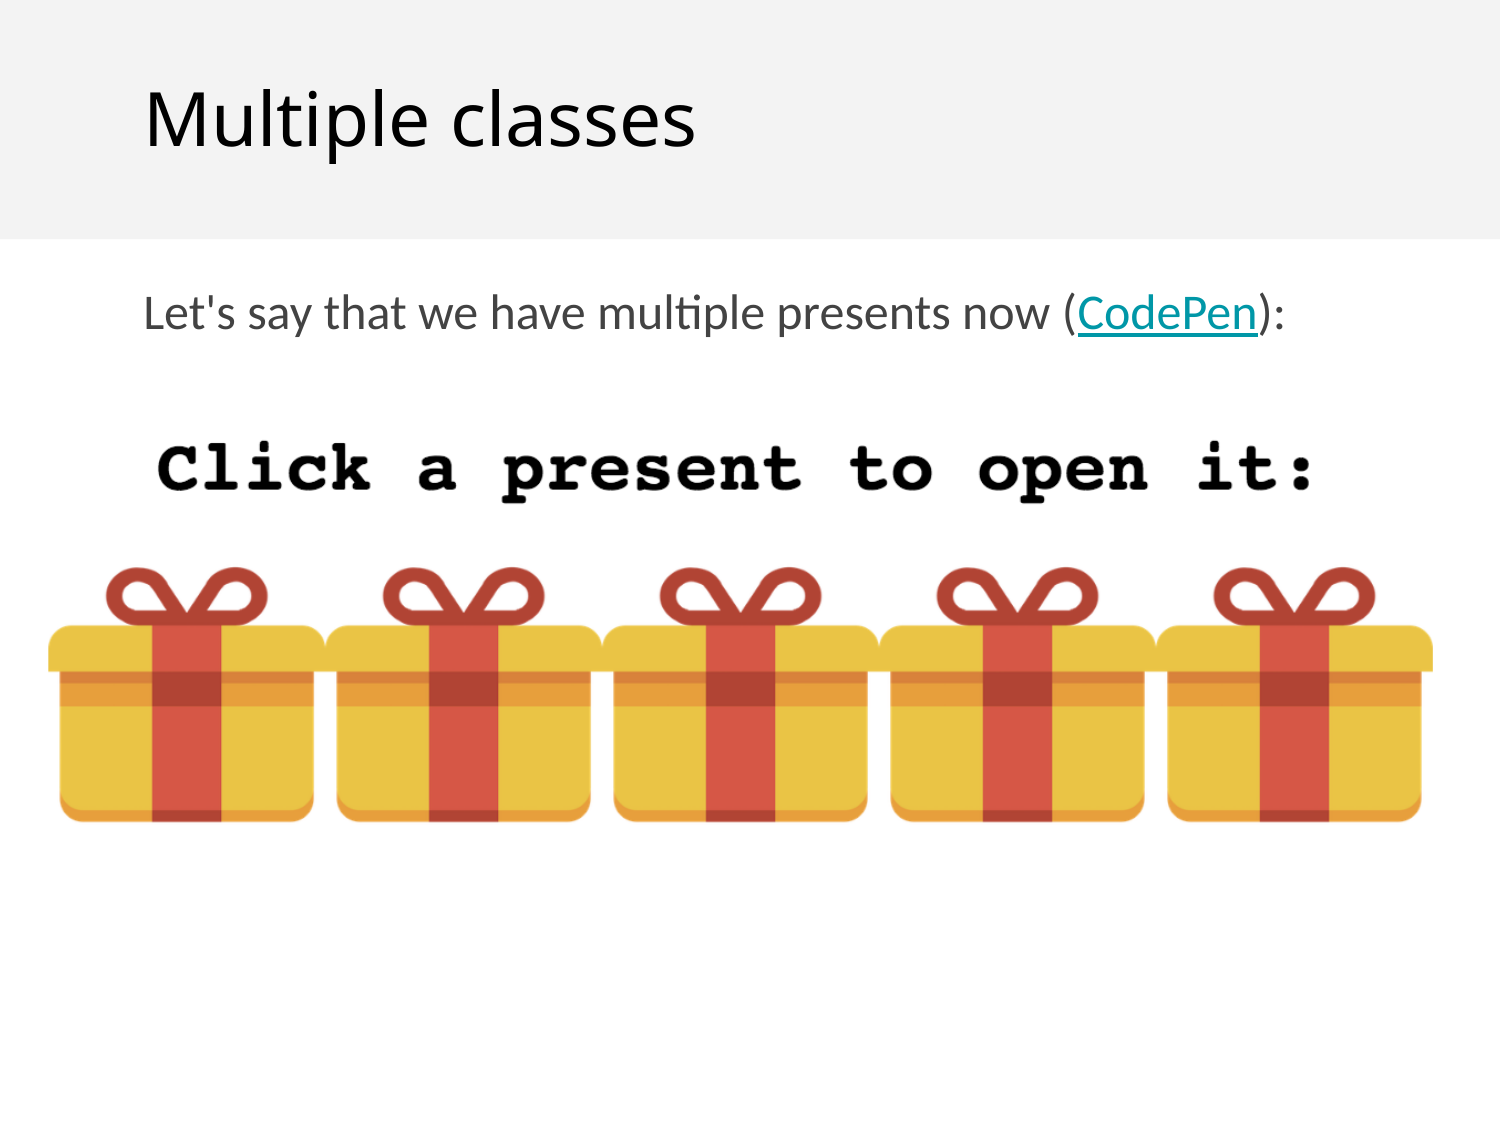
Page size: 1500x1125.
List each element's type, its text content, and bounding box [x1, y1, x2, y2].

list Let's say that we have multiple presents now (CodePen): [128, 255, 1372, 381]
title Multiple classes [128, 56, 1372, 183]
picture [24, 381, 1475, 900]
